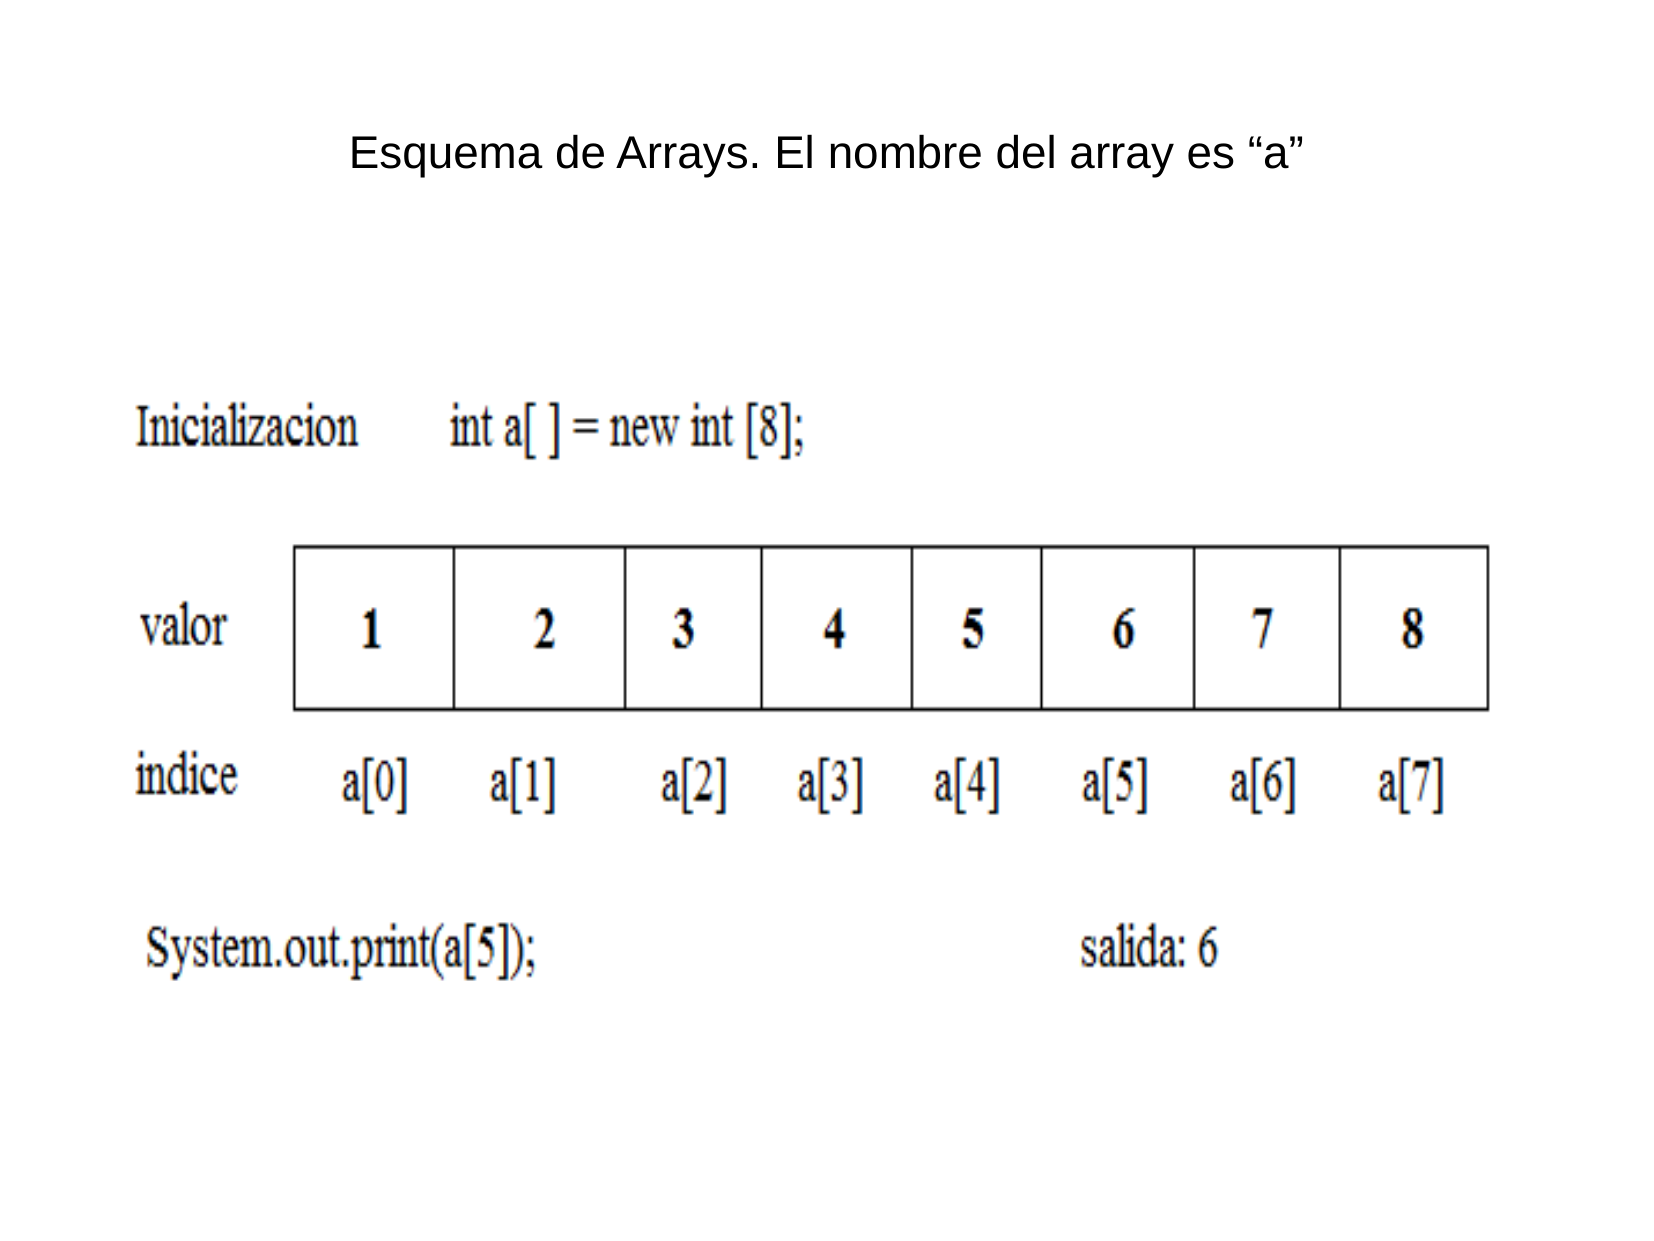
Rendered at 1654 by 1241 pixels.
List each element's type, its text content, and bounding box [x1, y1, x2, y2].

picture [118, 354, 1536, 1034]
title Esquema de Arrays. El nombre del array es “a” [82, 49, 1571, 257]
